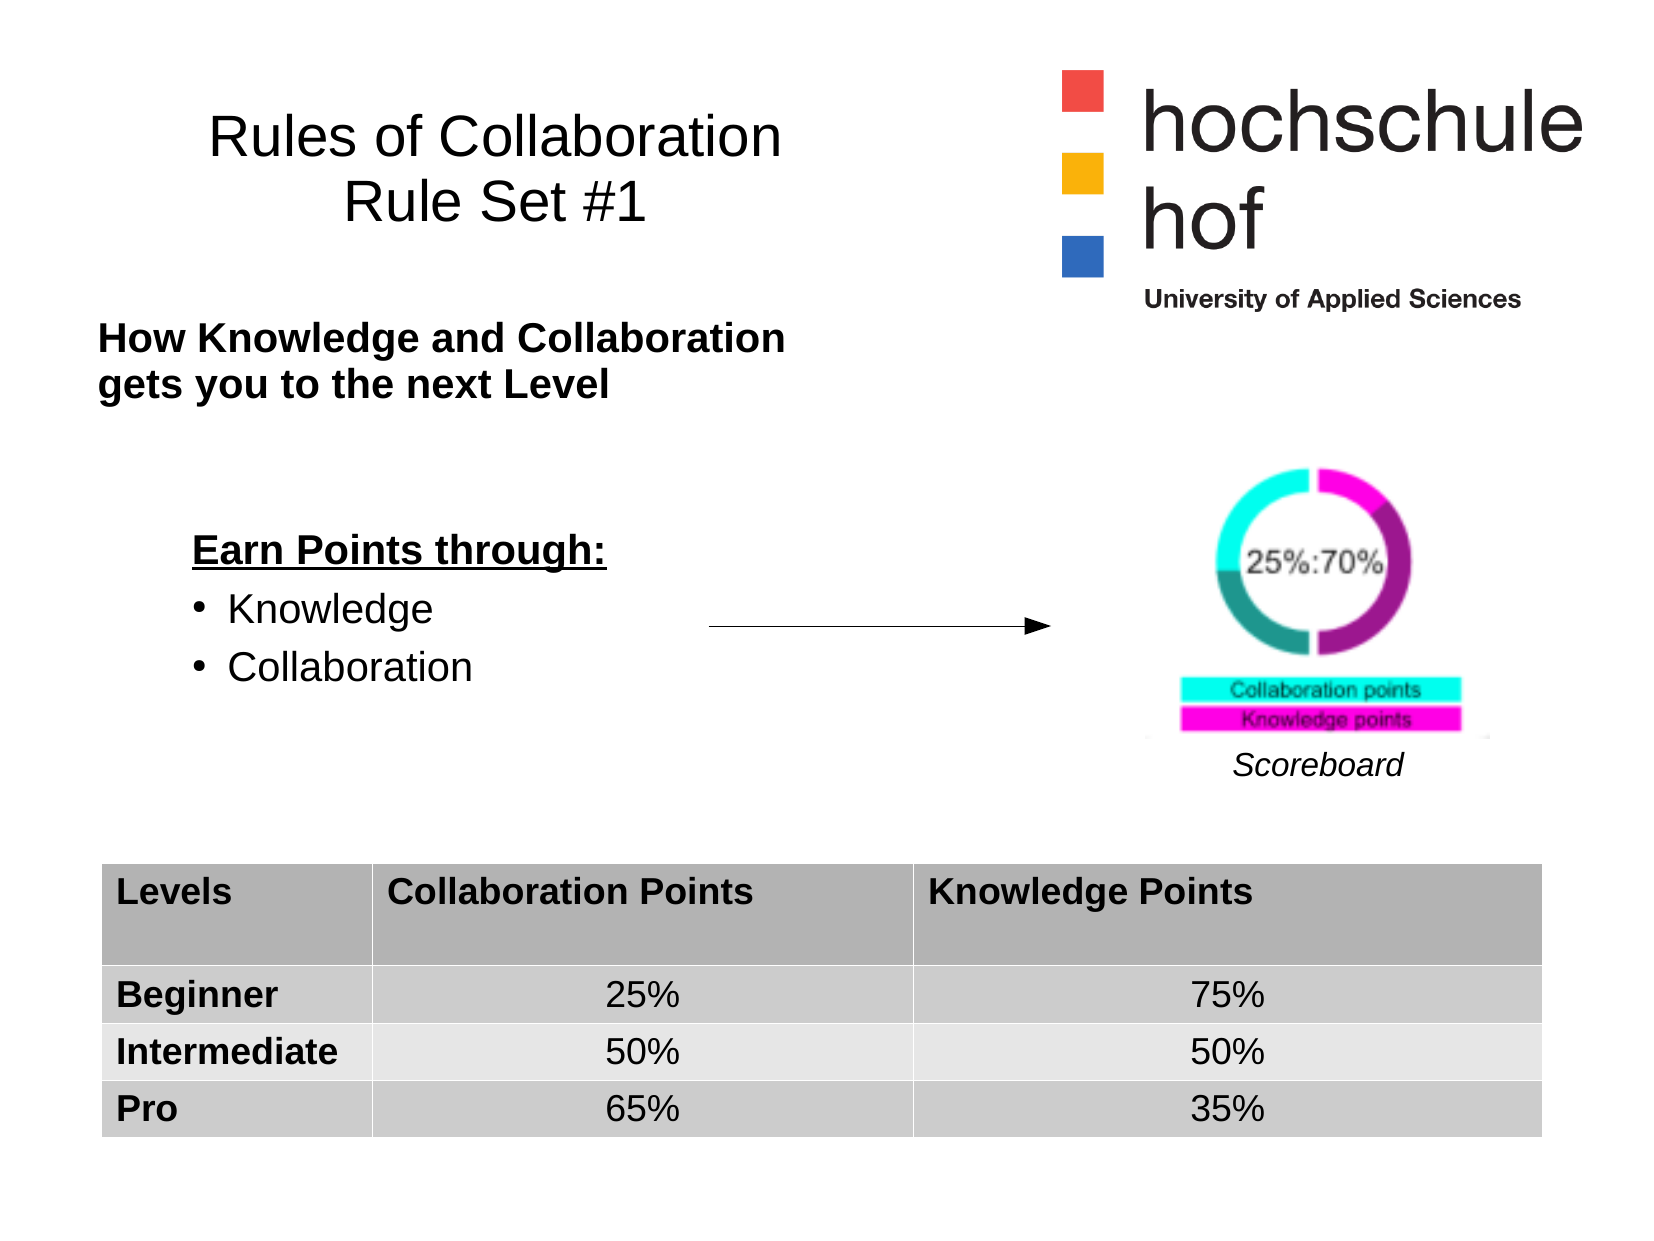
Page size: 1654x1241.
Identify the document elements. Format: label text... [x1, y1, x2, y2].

table_cell 25% [373, 966, 913, 1023]
text_box Earn Points through: Knowledge Collaboration [177, 519, 1004, 698]
text_box How Knowledge and Collaboration gets you to the next Level [82, 307, 851, 462]
table_header Knowledge Points [914, 864, 1542, 965]
table_cell Pro [102, 1081, 372, 1137]
picture [1145, 460, 1490, 739]
table_cell Intermediate [102, 1024, 372, 1080]
table_cell 75% [914, 966, 1542, 1023]
table_cell 50% [914, 1024, 1542, 1080]
table_cell 65% [373, 1081, 913, 1137]
title Rules of Collaboration Rule Set #1 [94, 41, 898, 296]
table_cell 50% [373, 1024, 913, 1080]
text_box Scoreboard [1181, 738, 1465, 804]
table_cell Beginner [102, 966, 372, 1023]
table_header Levels [102, 864, 372, 965]
table_header Collaboration Points [373, 864, 913, 965]
table_cell 35% [914, 1081, 1542, 1137]
picture [1062, 70, 1582, 312]
